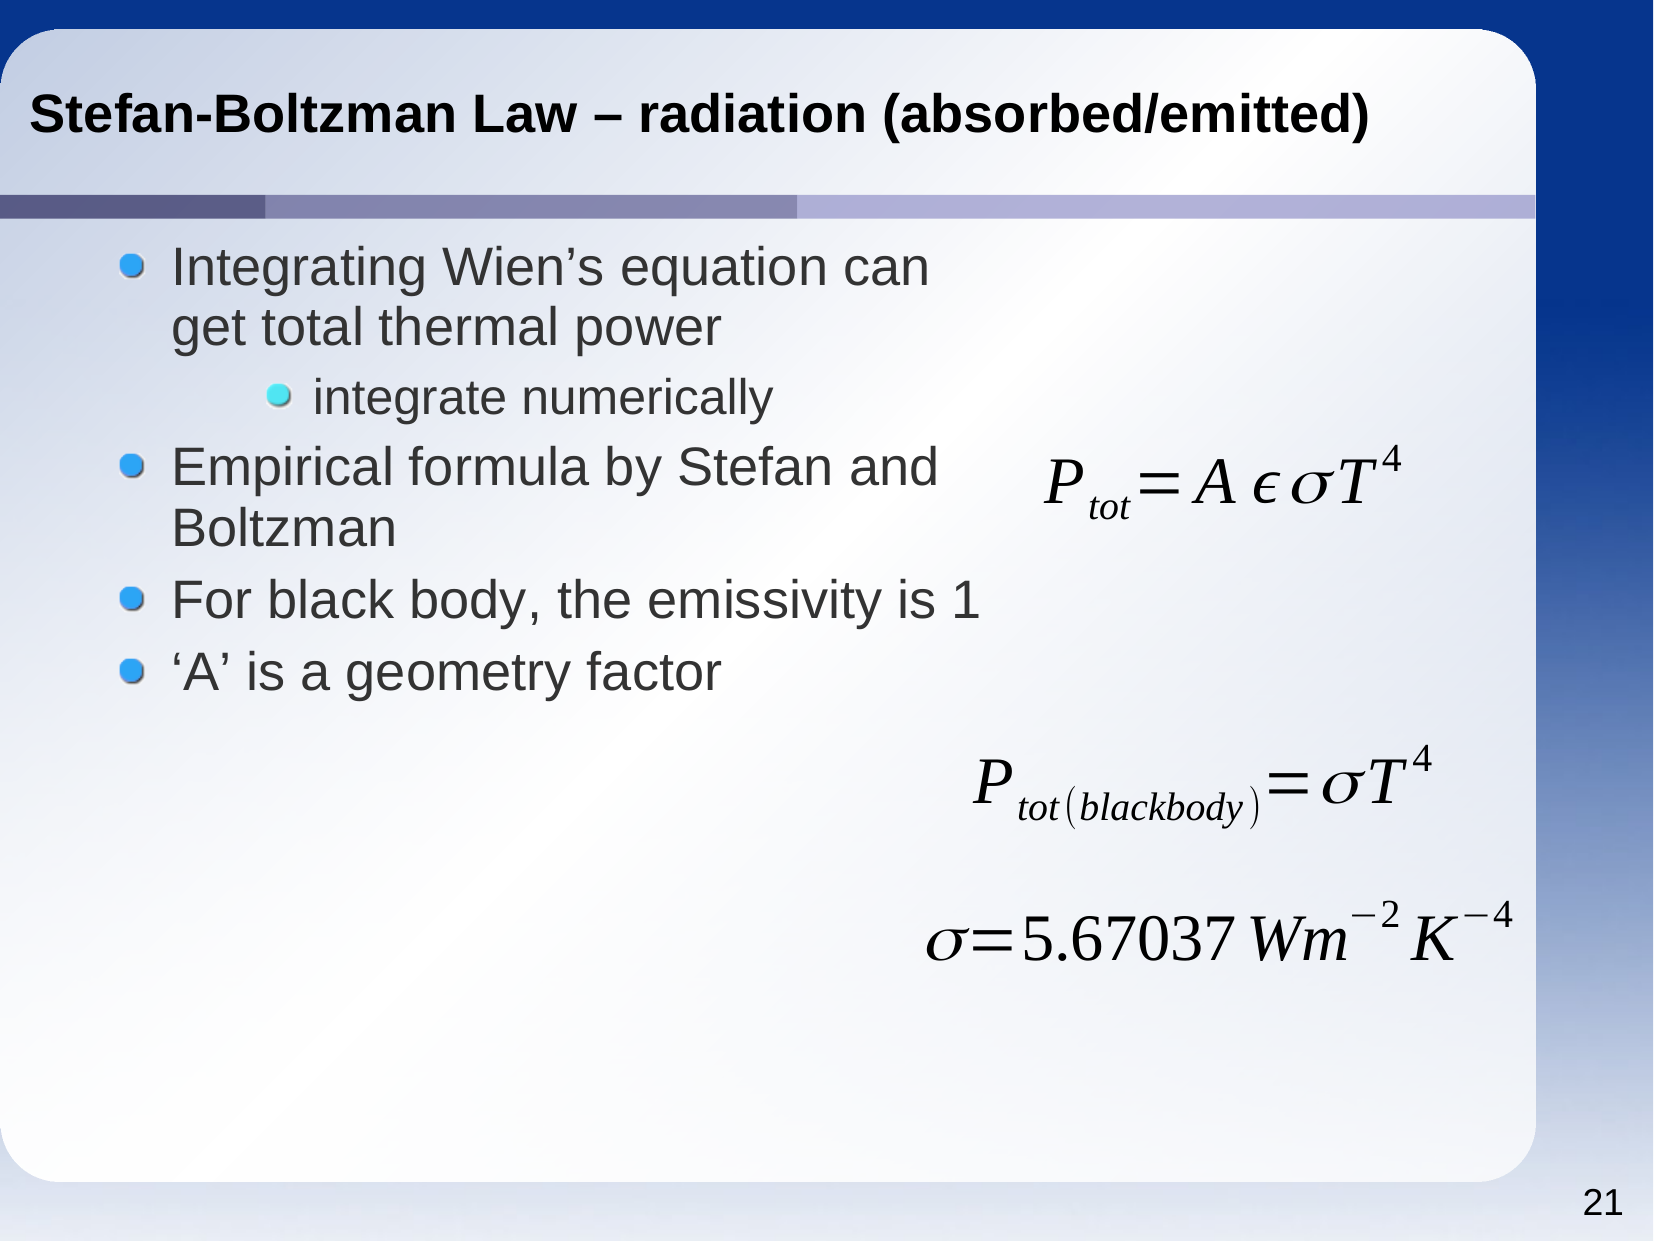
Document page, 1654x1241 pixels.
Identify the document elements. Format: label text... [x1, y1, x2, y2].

chart [963, 735, 1441, 832]
chart [915, 891, 1522, 976]
chart [1035, 435, 1410, 528]
title Stefan-Boltzman Law – radiation (absorbed/emitted) [29, 49, 1506, 178]
list Integrating Wien’s equation can get total thermal power integrate numerically Empirical formula by Stefan and Boltzman For black body, the emissivity is 1 ‘A’ is a geometry factor [29, 236, 1021, 1152]
picture [0, 0, 1654, 1241]
